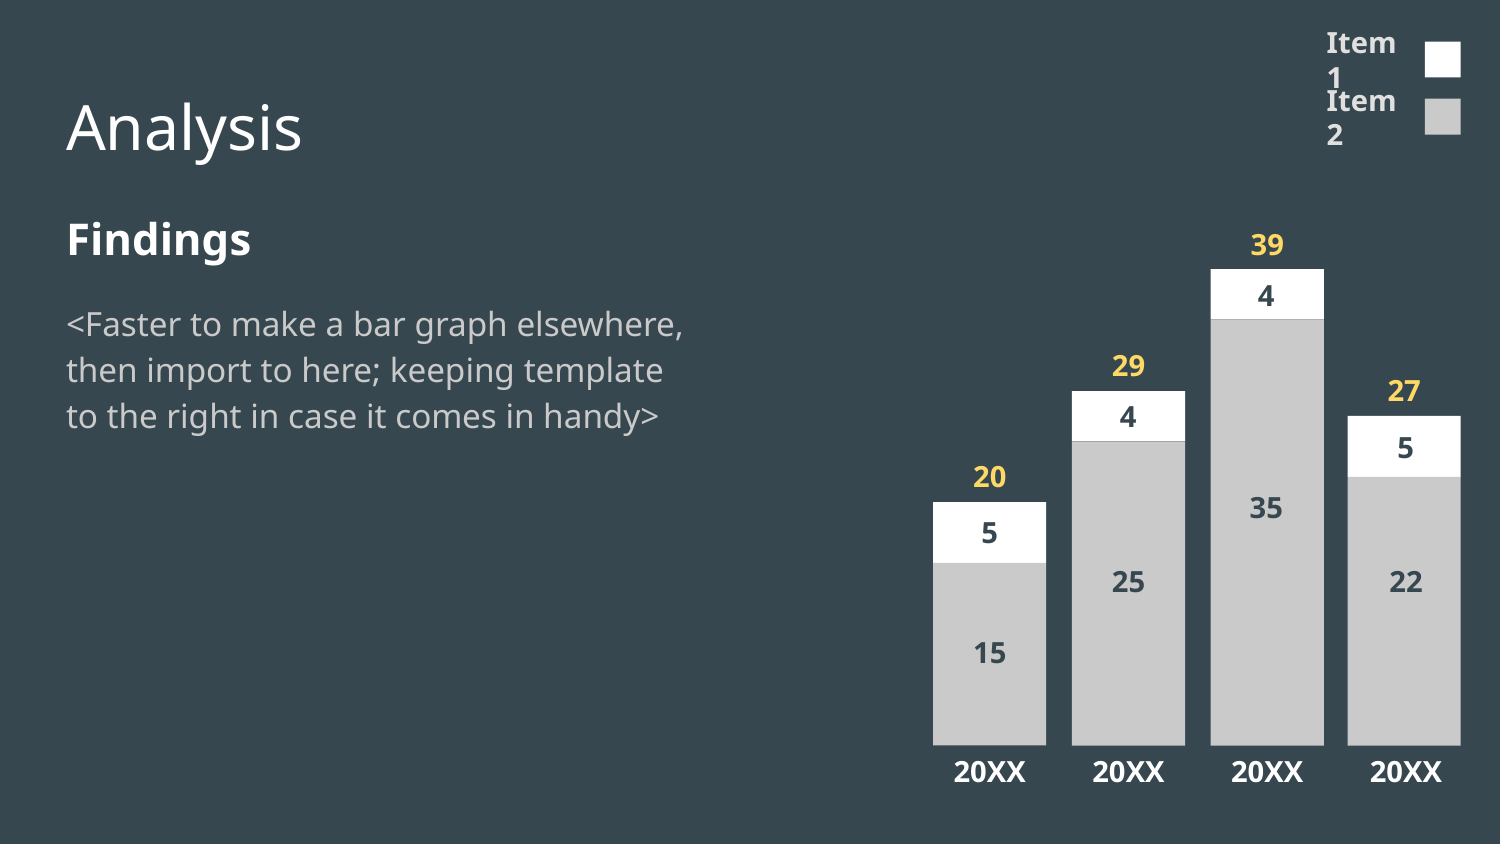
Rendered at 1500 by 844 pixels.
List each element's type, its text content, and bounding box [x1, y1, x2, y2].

list 25 [1071, 555, 1186, 607]
list Findings <Faster to make a bar graph elsewhere, then import to here; keeping template to the right in case it comes in handy> [51, 189, 708, 750]
list 20XX [1210, 746, 1324, 798]
text_box [1071, 607, 1186, 746]
list 29 [1071, 339, 1186, 390]
text_box [933, 558, 1047, 625]
list Item 1 [1311, 41, 1424, 78]
list 35 [1209, 481, 1323, 534]
list 4 [1209, 269, 1323, 321]
text_box [1424, 98, 1461, 135]
text_box [1347, 415, 1461, 746]
list 4 [1071, 390, 1186, 441]
list Item 2 [1311, 98, 1424, 135]
text_box [933, 678, 1047, 746]
list 20 [933, 450, 1047, 502]
list 5 [933, 505, 1047, 558]
text_box [1071, 441, 1186, 555]
list 5 [1349, 420, 1463, 473]
list 22 [1349, 554, 1463, 607]
list 20XX [933, 746, 1047, 798]
text_box [1210, 269, 1324, 746]
list 27 [1347, 364, 1461, 415]
list 15 [933, 625, 1047, 678]
list 20XX [1071, 746, 1186, 798]
title Analysis [51, 72, 1449, 167]
list 39 [1210, 217, 1324, 269]
text_box [1424, 41, 1461, 78]
list 20XX [1349, 745, 1463, 798]
